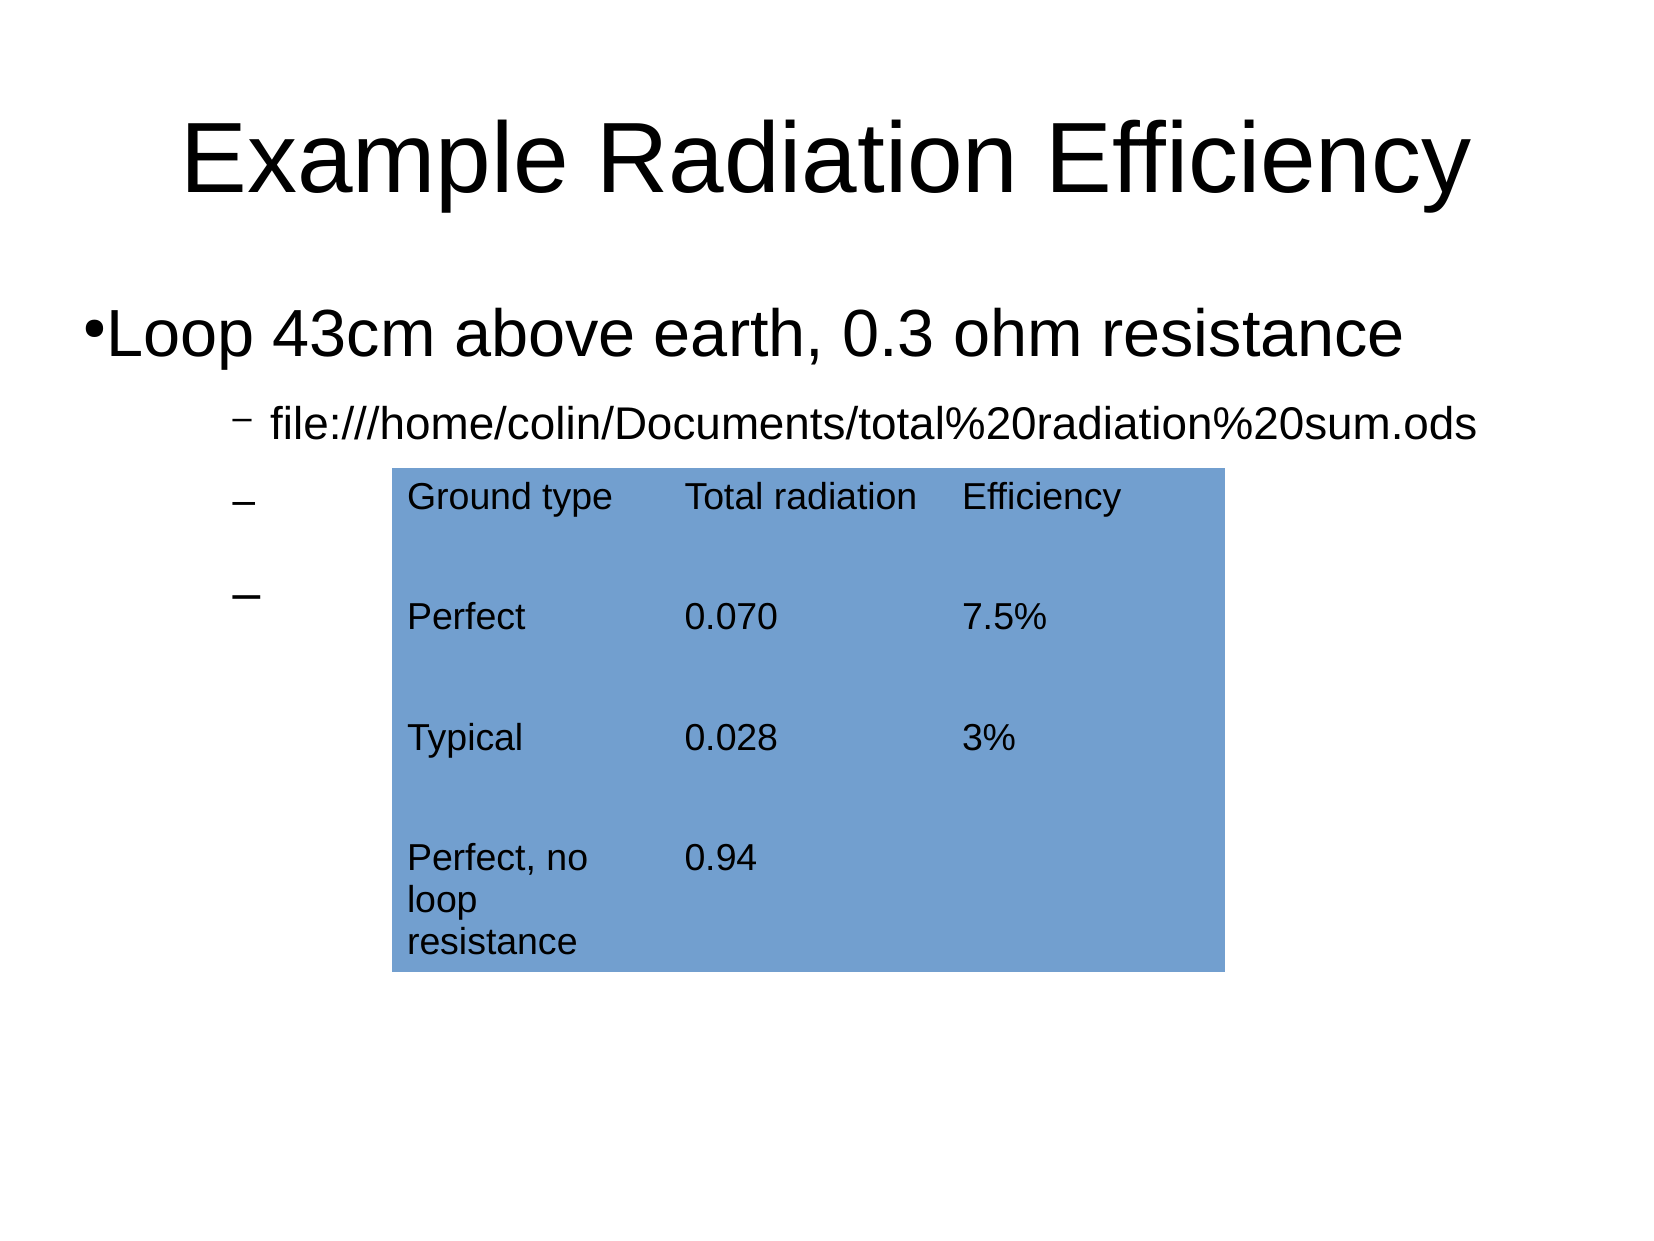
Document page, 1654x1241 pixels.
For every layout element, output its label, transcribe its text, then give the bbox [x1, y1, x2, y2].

table_cell Perfect [392, 588, 670, 709]
table_cell 3% [947, 709, 1225, 829]
table_cell 0.94 [670, 829, 947, 972]
table_header Efficiency [947, 468, 1225, 588]
table_header Ground type [392, 468, 670, 588]
table_header Total radiation [670, 468, 947, 588]
table_cell Perfect, no loop resistance [392, 829, 670, 972]
title Example Radiation Efficiency [82, 49, 1571, 257]
table_cell 0.028 [670, 709, 947, 829]
table_cell [947, 829, 1225, 972]
table_cell Typical [392, 709, 670, 829]
list Loop 43cm above earth, 0.3 ohm resistance file:///home/colin/Documents/total%20radiation%20sum.ods [82, 290, 1571, 1010]
table_cell 0.070 [670, 588, 947, 709]
table_cell 7.5% [947, 588, 1225, 709]
